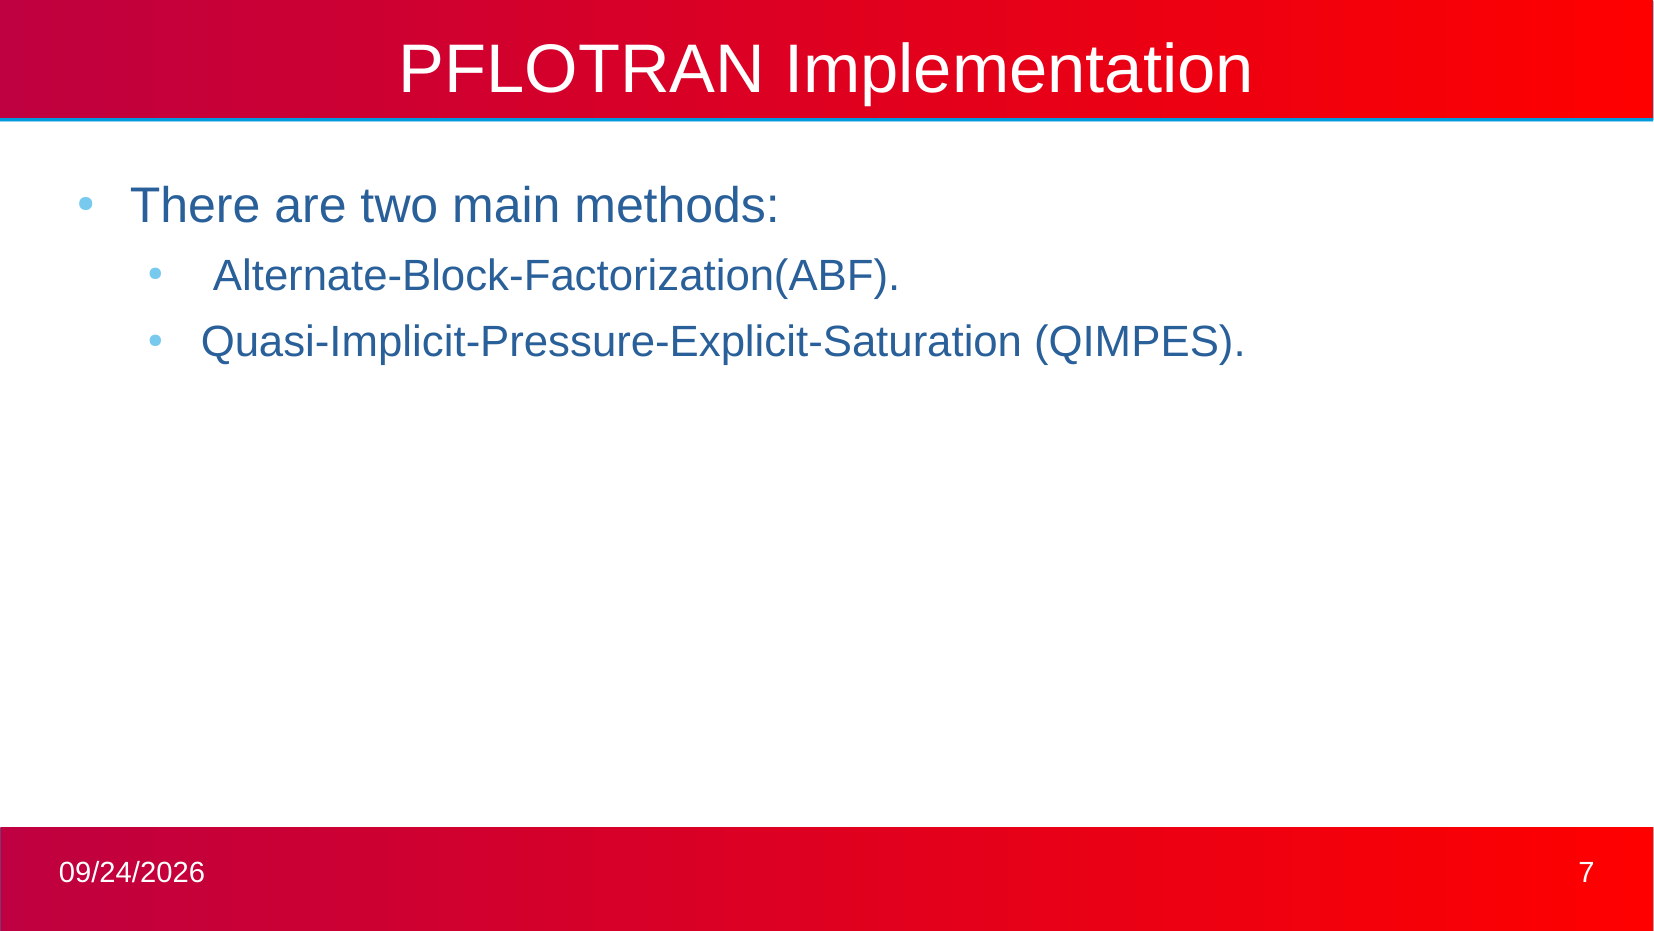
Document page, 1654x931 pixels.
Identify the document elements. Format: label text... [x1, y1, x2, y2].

title PFLOTRAN Implementation [59, 29, 1595, 108]
list There are two main methods: Alternate-Block-Factorization(ABF). Quasi-Implicit-Pressure-Explicit-Saturation (QIMPES). [59, 177, 1595, 768]
